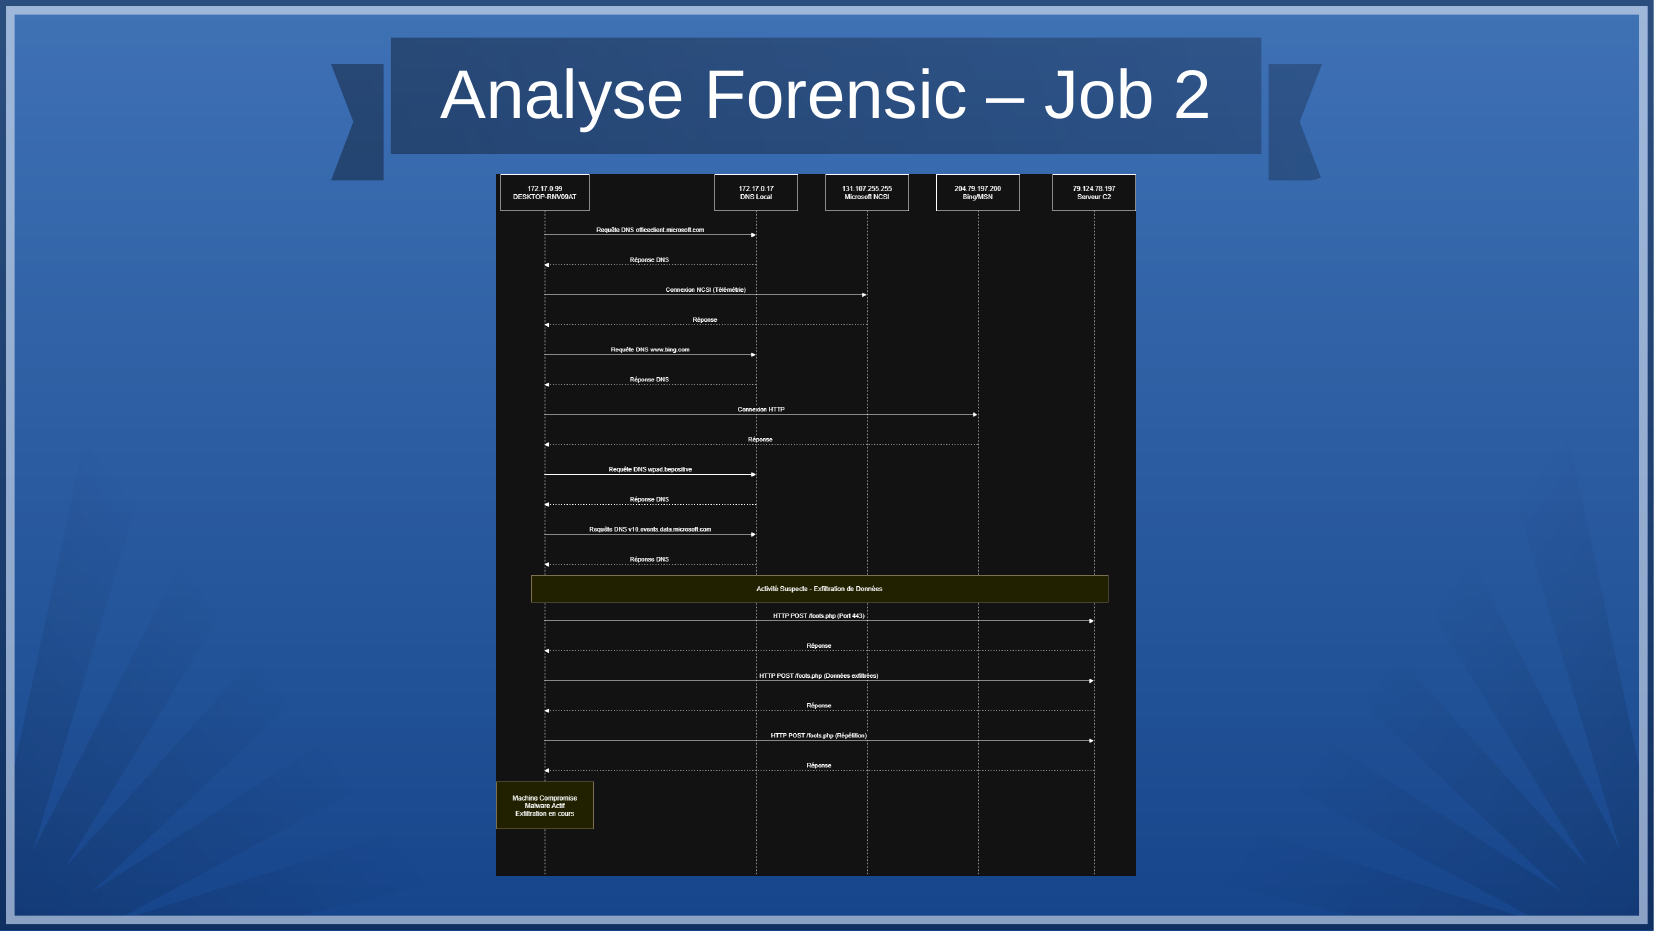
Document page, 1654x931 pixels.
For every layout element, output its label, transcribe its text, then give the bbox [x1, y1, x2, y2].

picture [496, 174, 1136, 876]
title Analyse Forensic – Job 2 [389, 35, 1264, 154]
